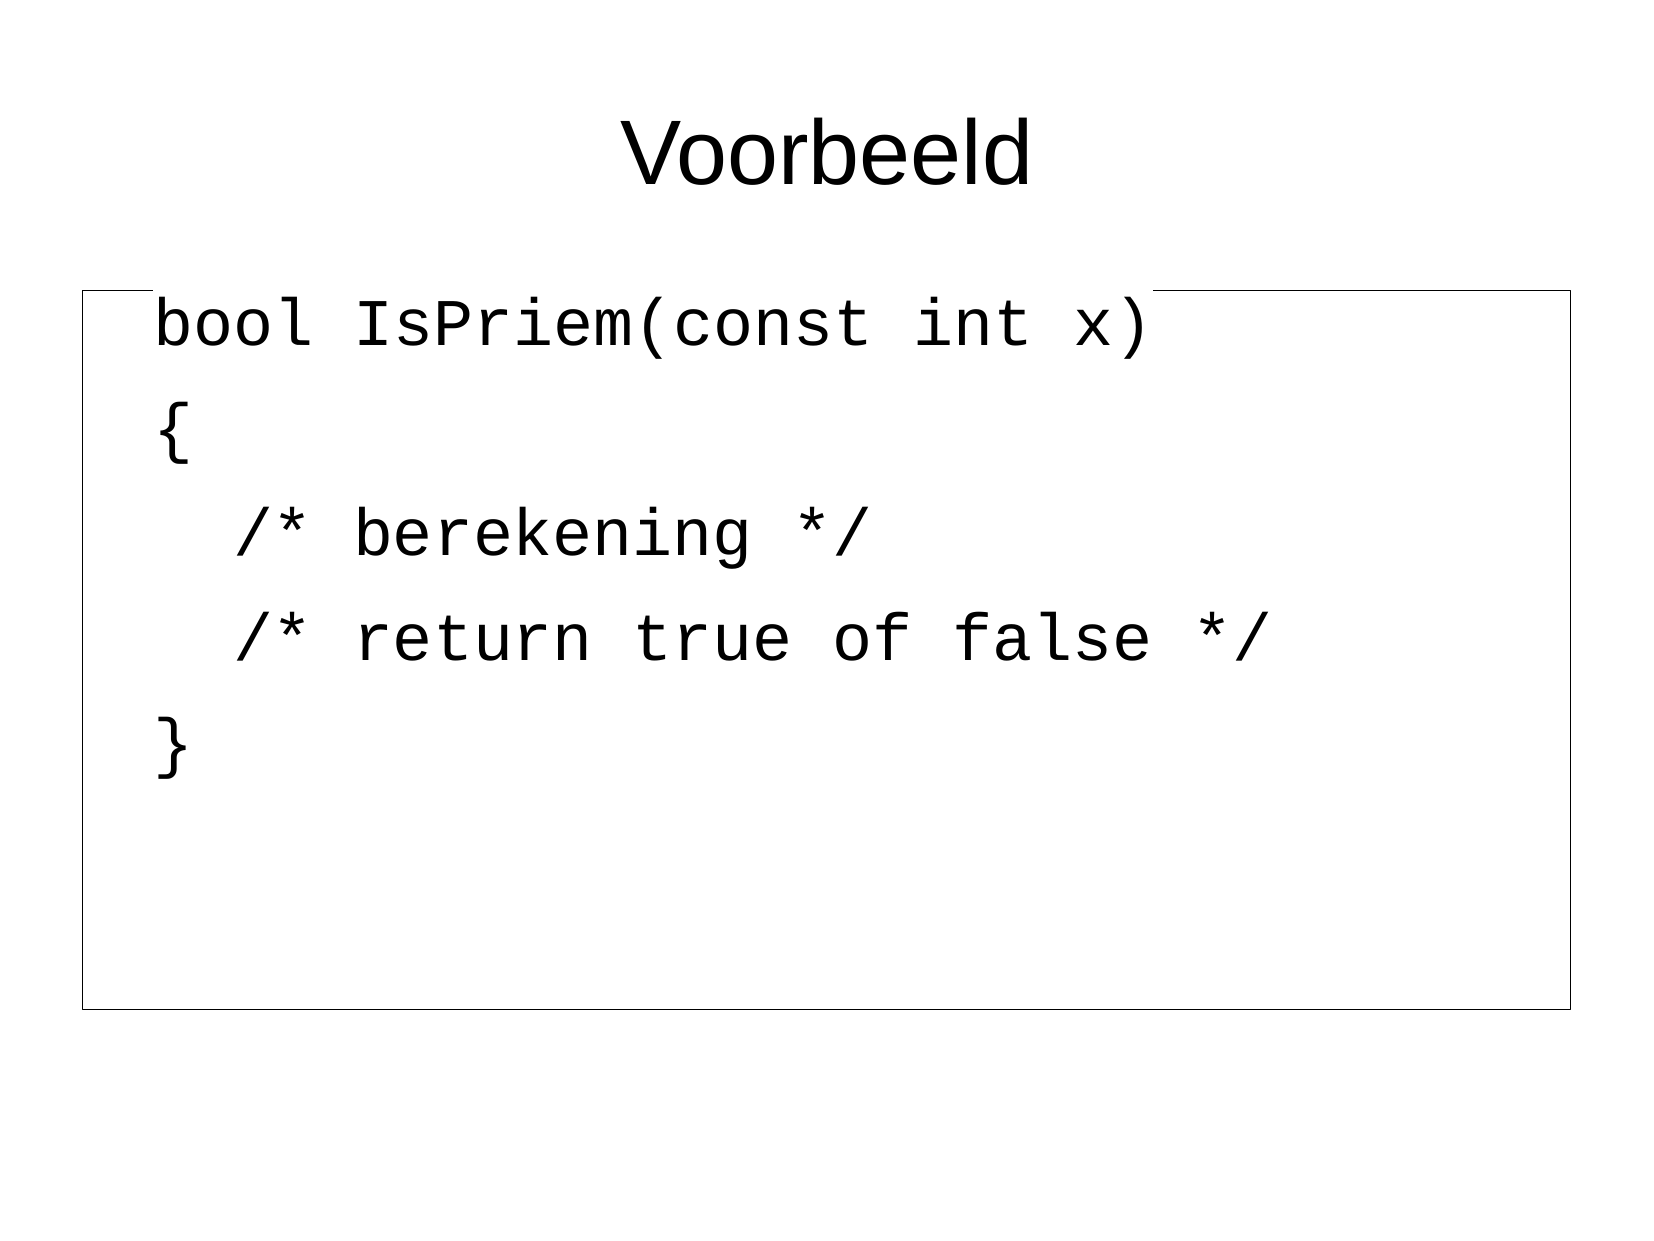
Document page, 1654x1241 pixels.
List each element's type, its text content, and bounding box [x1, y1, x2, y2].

list bool IsPriem(const int x) { /* berekening */ /* return true of false */ } [82, 290, 1571, 1010]
title Voorbeeld [82, 49, 1571, 257]
